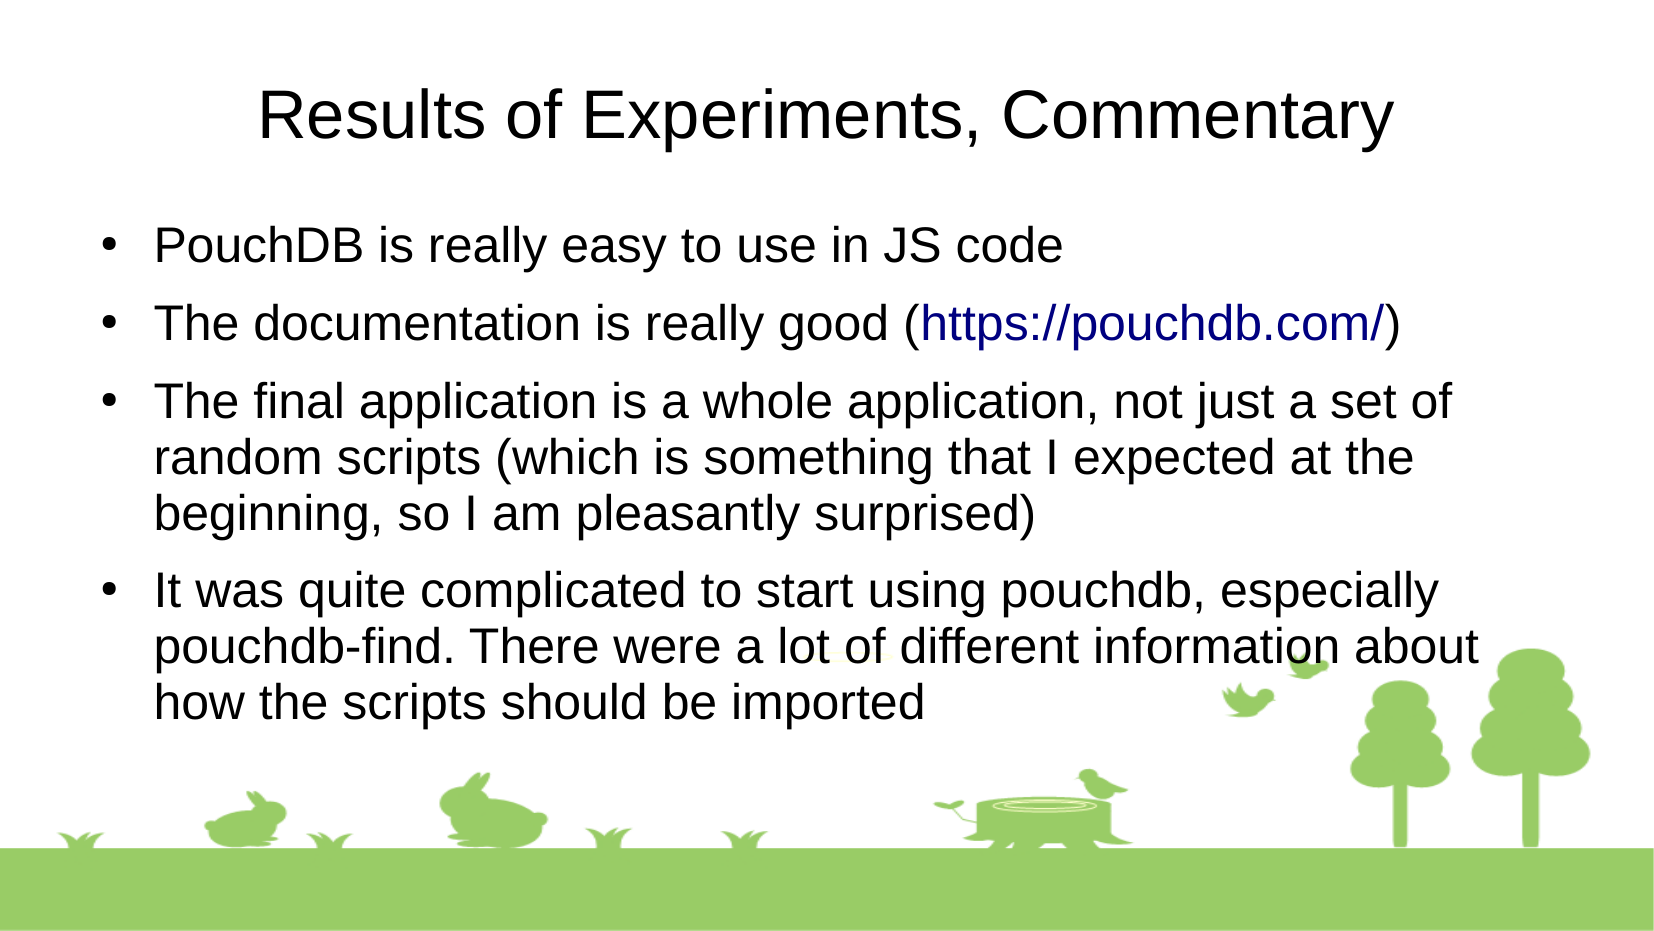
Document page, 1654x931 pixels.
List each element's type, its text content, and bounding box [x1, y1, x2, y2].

picture [0, 0, 1654, 931]
list PouchDB is really easy to use in JS code The documentation is really good (https://pouchdb.com/) The final application is a whole application, not just a set of random scripts (which is something that I expected at the beginning, so I am pleasantly surprised) It was quite complicated to start using pouchdb, especially pouchdb-find. There were a lot of different information about how the scripts should be imported [82, 217, 1571, 758]
title Results of Experiments, Commentary [82, 37, 1571, 193]
